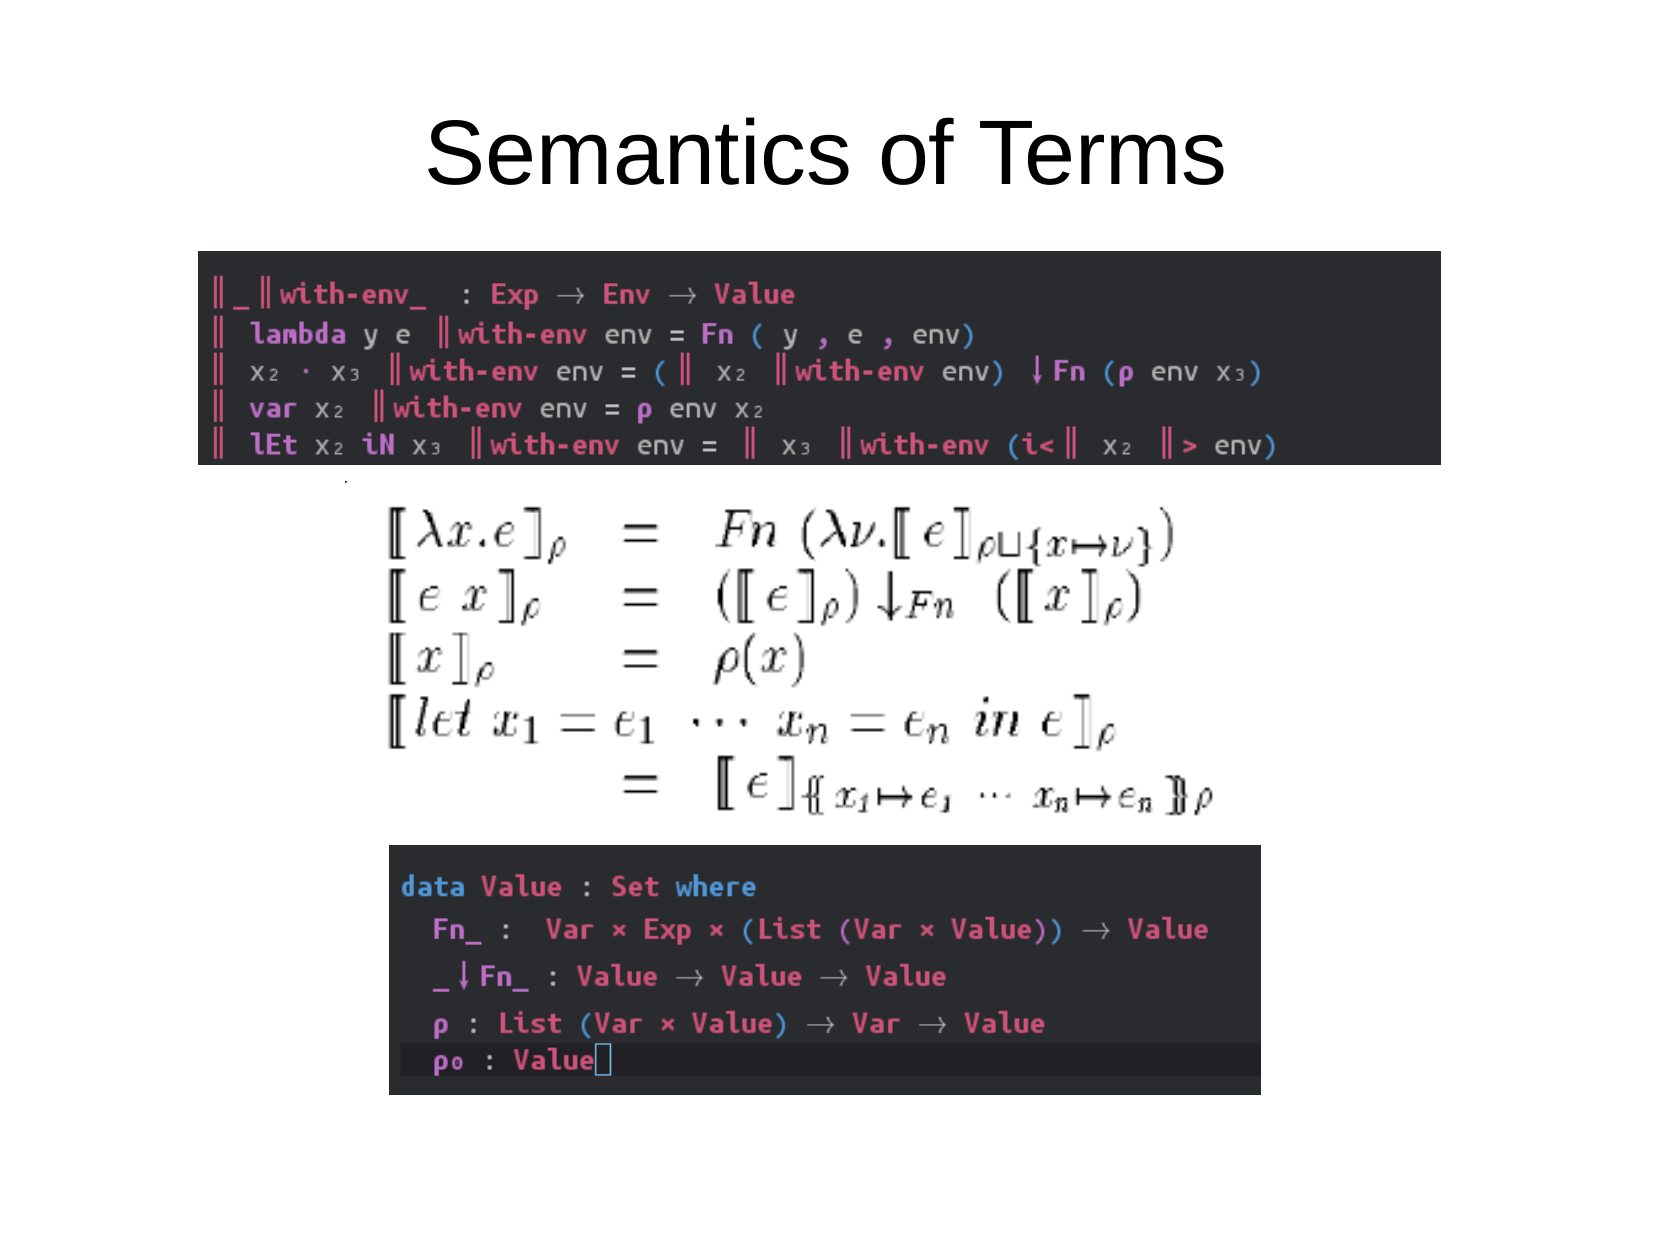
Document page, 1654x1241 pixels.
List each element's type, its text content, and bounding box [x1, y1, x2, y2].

picture [198, 251, 1441, 466]
title Semantics of Terms [82, 49, 1571, 257]
picture [345, 481, 1284, 1096]
